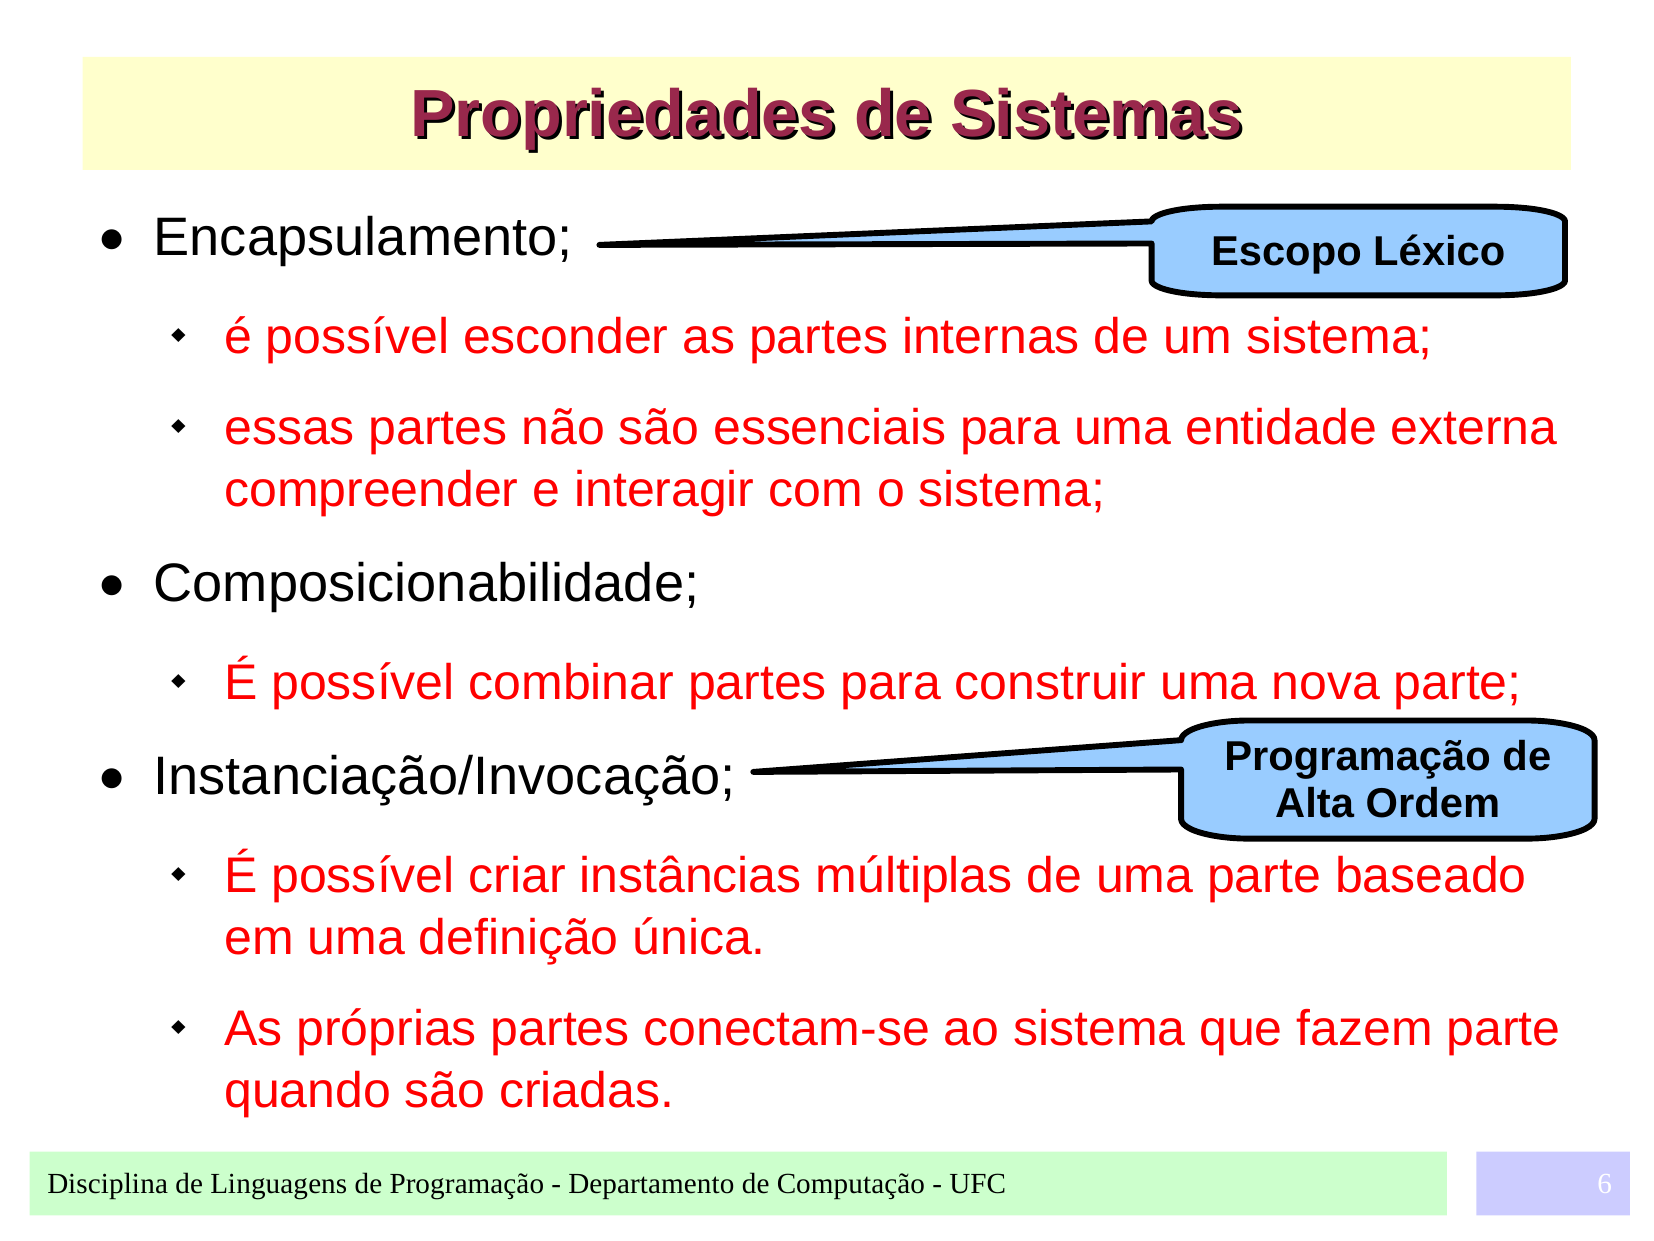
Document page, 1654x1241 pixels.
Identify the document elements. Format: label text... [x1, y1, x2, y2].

list Encapsulamento; é possível esconder as partes internas de um sistema; essas partes não são essenciais para uma entidade externa compreender e interagir com o sistema; Composicionabilidade; É possível combinar partes para construir uma nova parte; Instanciação/Invocação; É possível criar instâncias múltiplas de uma parte baseado em uma definição única. As próprias partes conectam-se ao sistema que fazem parte quando são criadas. [82, 206, 1571, 1137]
title Propriedades de Sistemas [82, 56, 1571, 170]
text_box Escopo Léxico [599, 206, 1566, 296]
text_box Programação de Alta Ordem [753, 720, 1595, 839]
